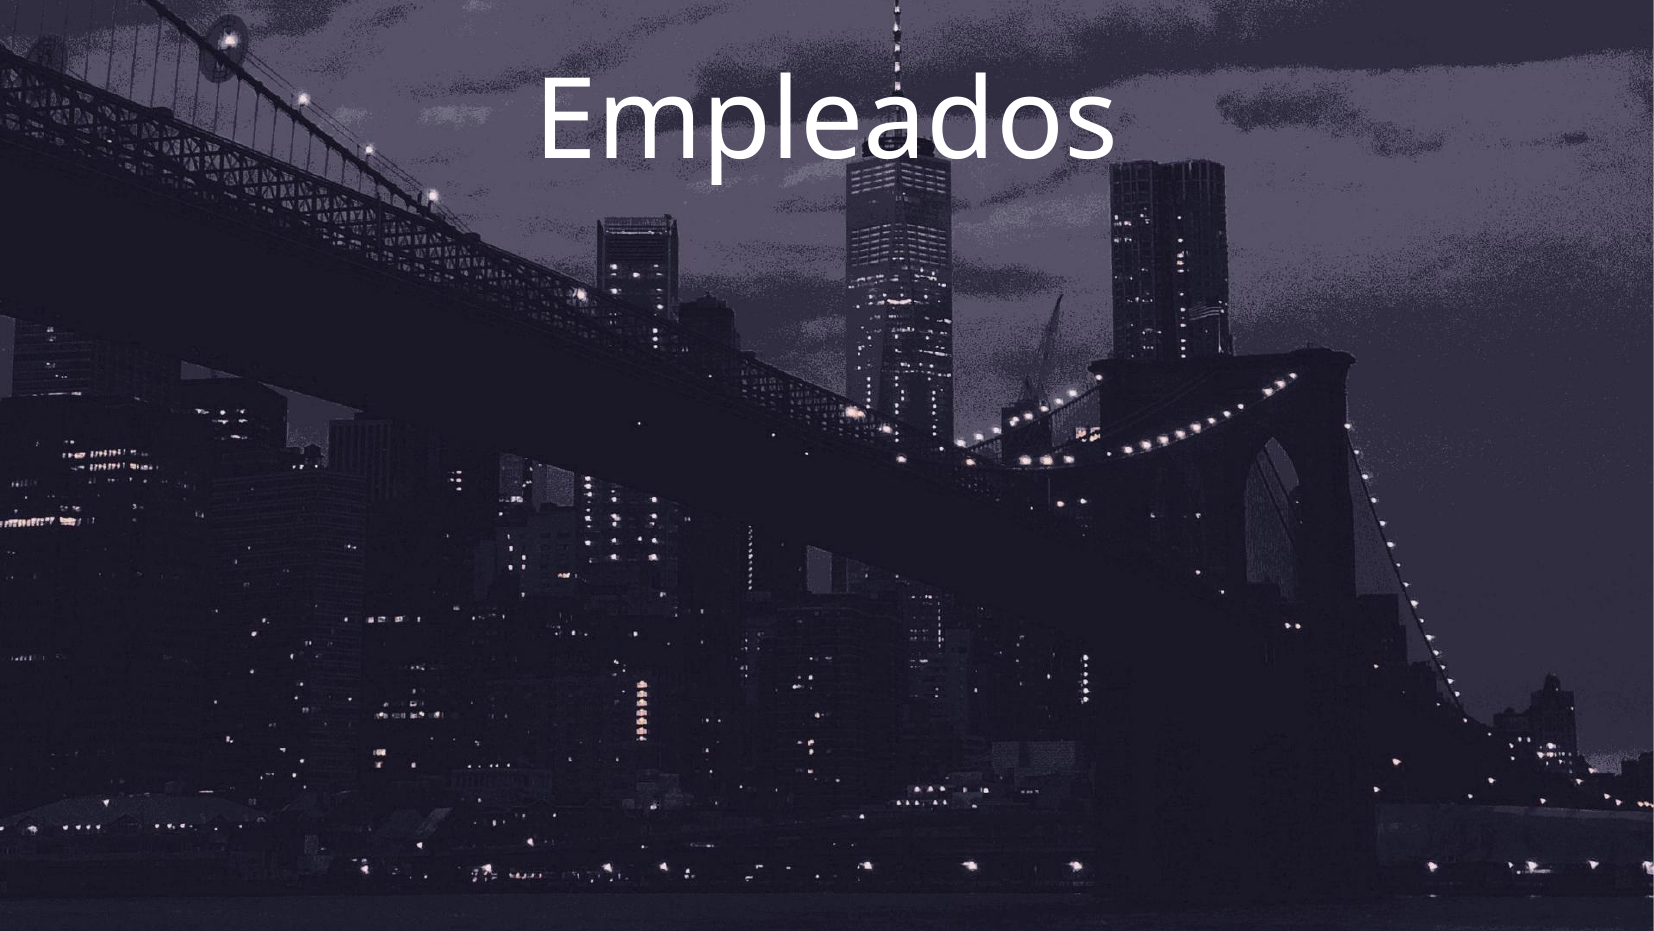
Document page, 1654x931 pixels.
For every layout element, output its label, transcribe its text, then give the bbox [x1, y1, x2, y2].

picture [0, 0, 1654, 931]
title Empleados [82, 37, 1571, 193]
